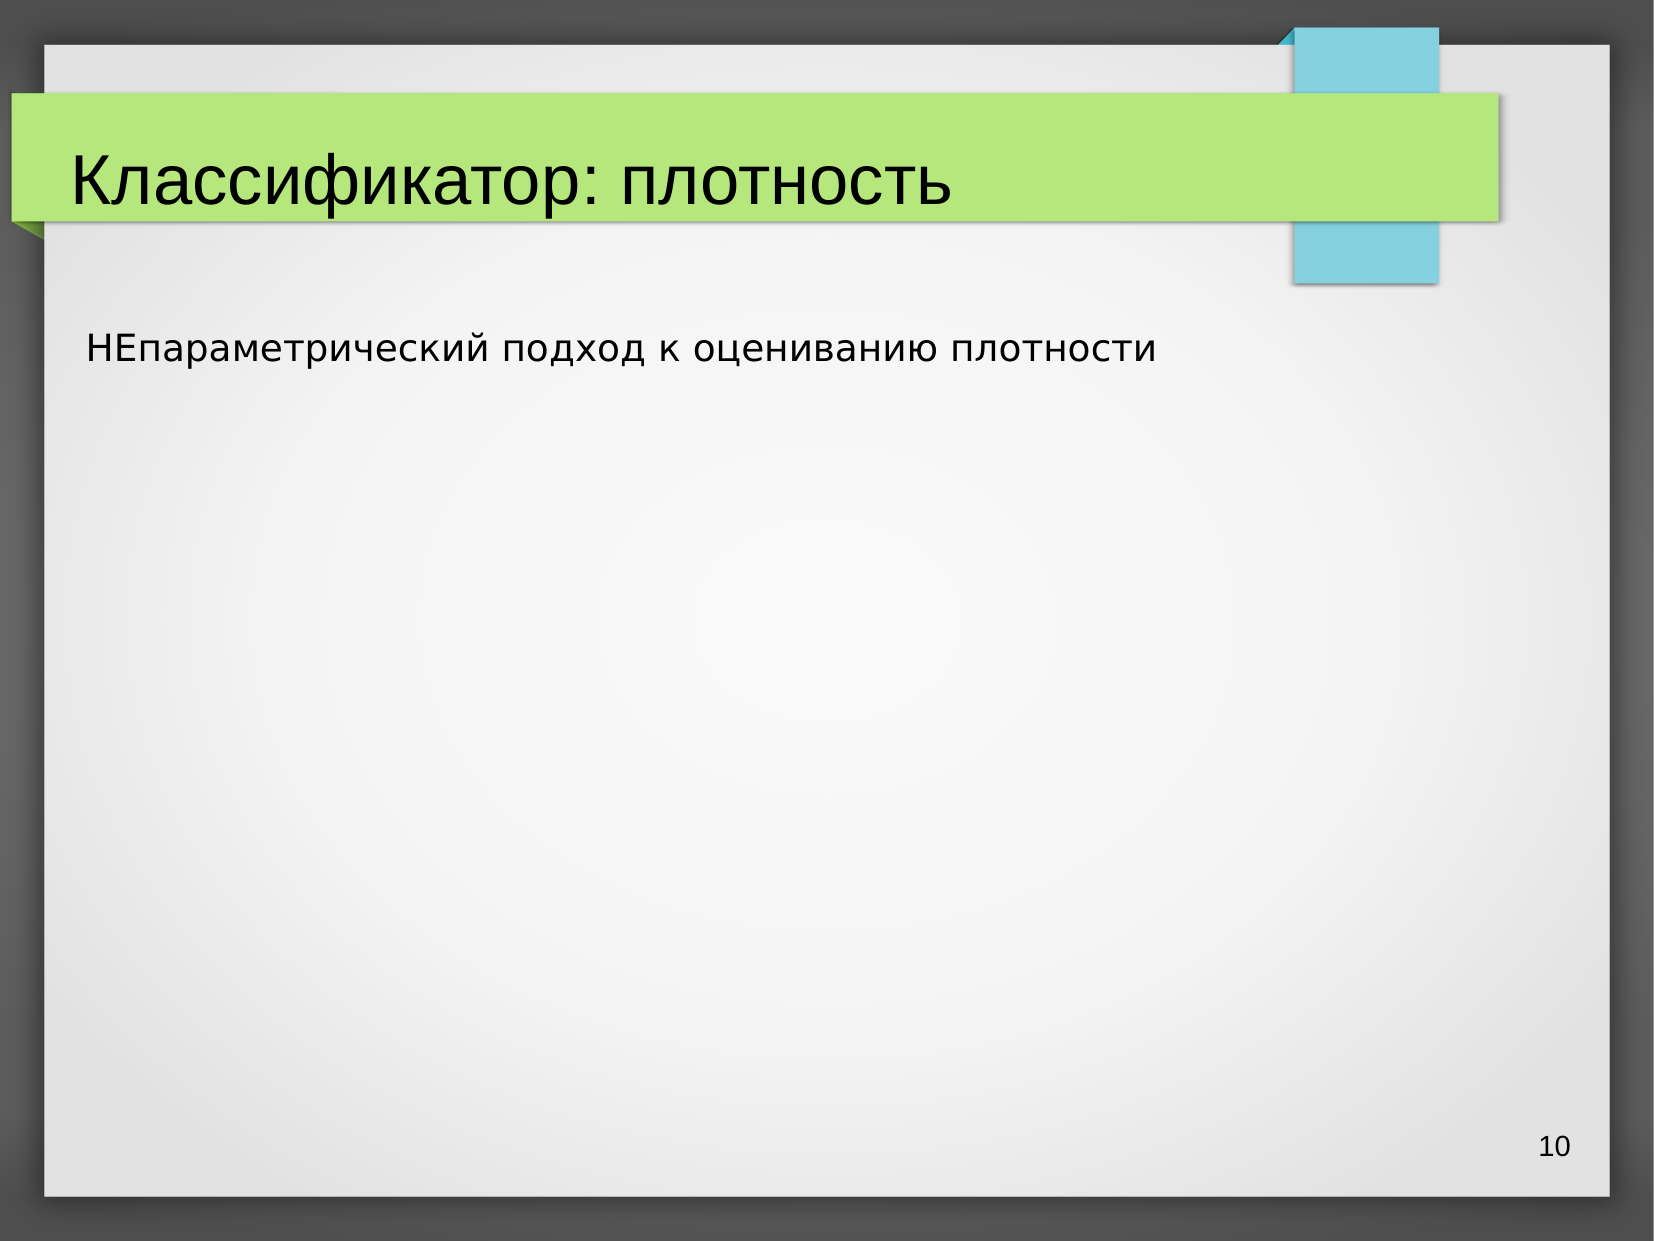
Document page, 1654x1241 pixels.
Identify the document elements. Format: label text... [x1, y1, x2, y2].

picture [0, 0, 1654, 1241]
title Классификатор: плотность [70, 76, 1559, 284]
text_box НЕпараметрический подход к оцениванию плотности [70, 318, 1548, 780]
